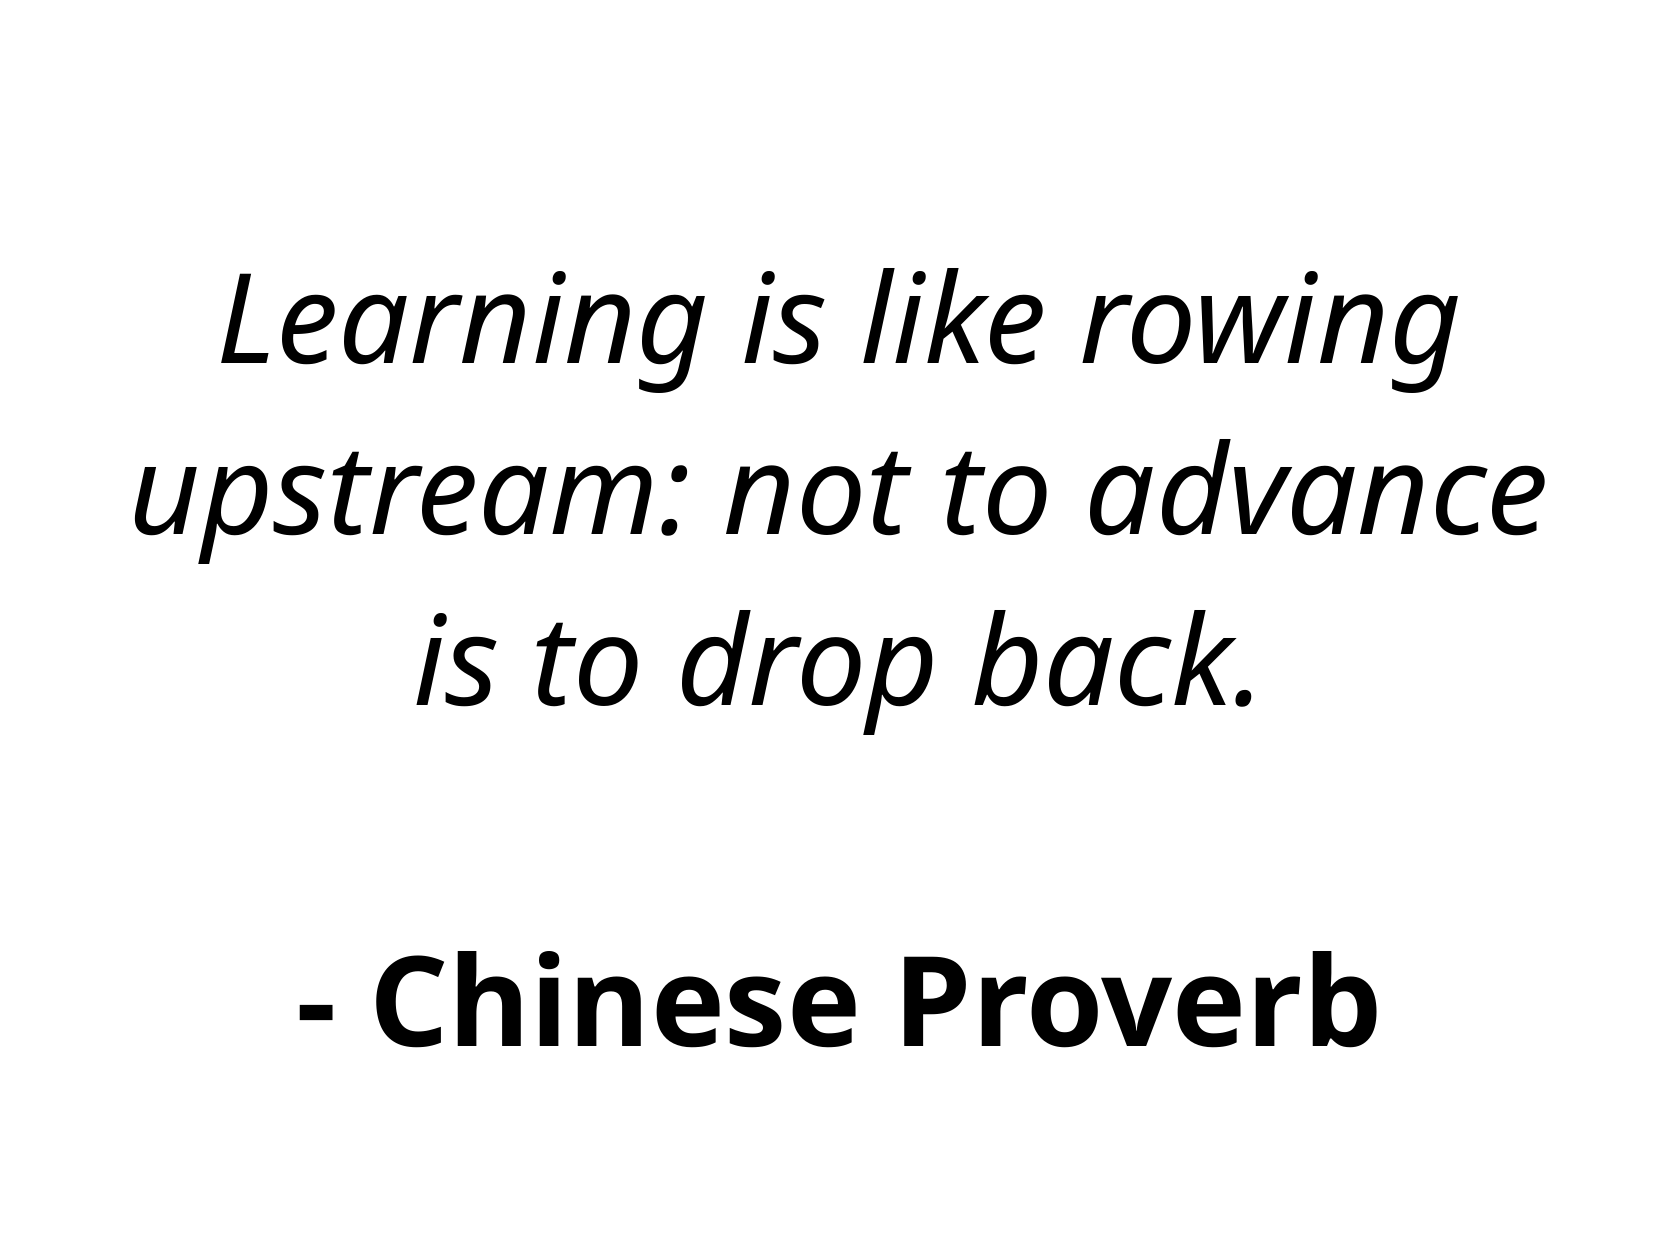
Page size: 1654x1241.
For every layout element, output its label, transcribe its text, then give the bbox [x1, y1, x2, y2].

title Learning is like rowing upstream: not to advance is to drop back. - Chinese Proverb [72, 285, 1608, 1028]
